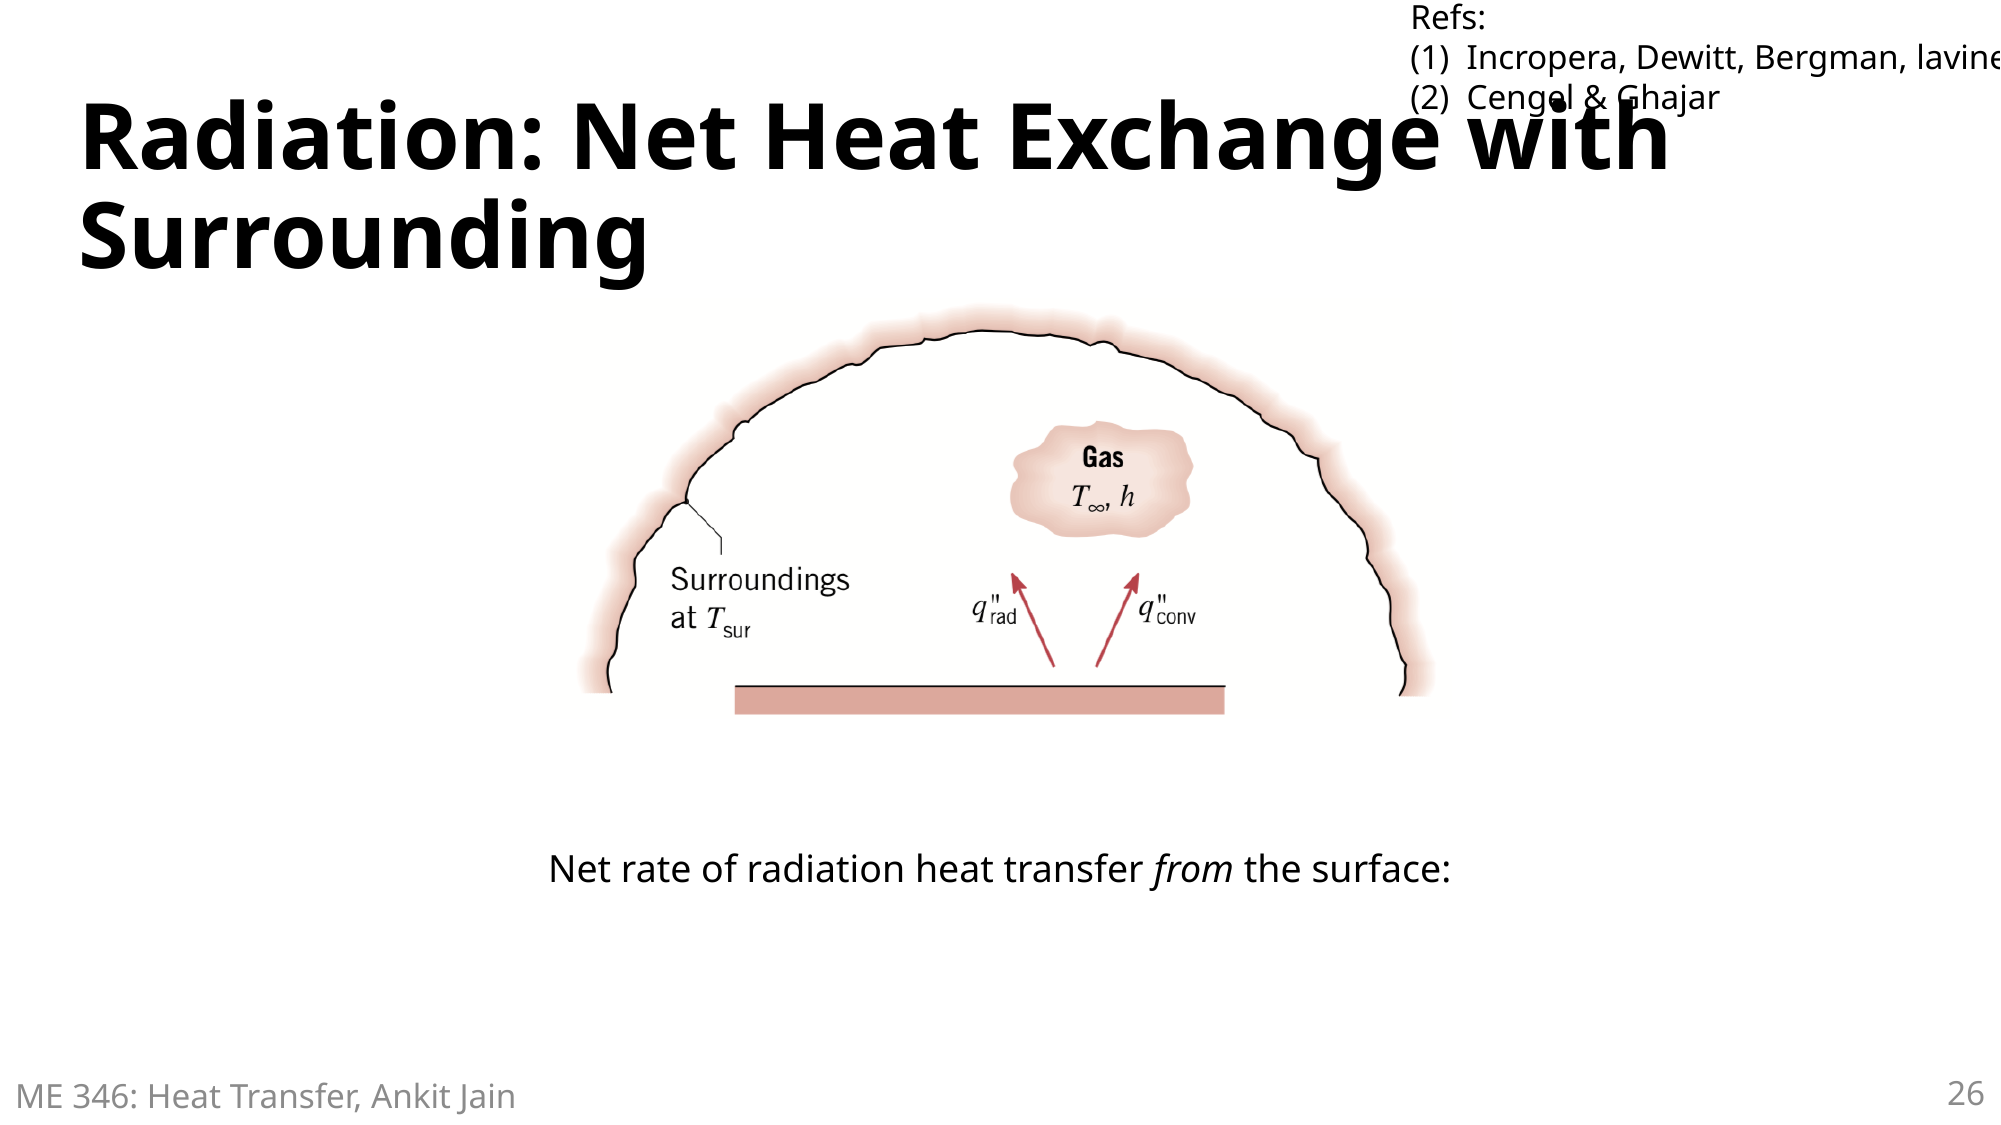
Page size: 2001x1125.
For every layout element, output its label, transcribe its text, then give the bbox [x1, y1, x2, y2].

footer ME 346: Heat Transfer, Ankit Jain [0, 1065, 1045, 1125]
text_box Net rate of radiation heat transfer from the surface: [533, 837, 1467, 898]
text_box Radiation: Net Heat Exchange with Surrounding [63, 80, 1789, 299]
text_box Refs: Incropera, Dewitt, Bergman, lavine Cengel & Ghajar [1395, 0, 2000, 124]
picture [550, 299, 1452, 719]
